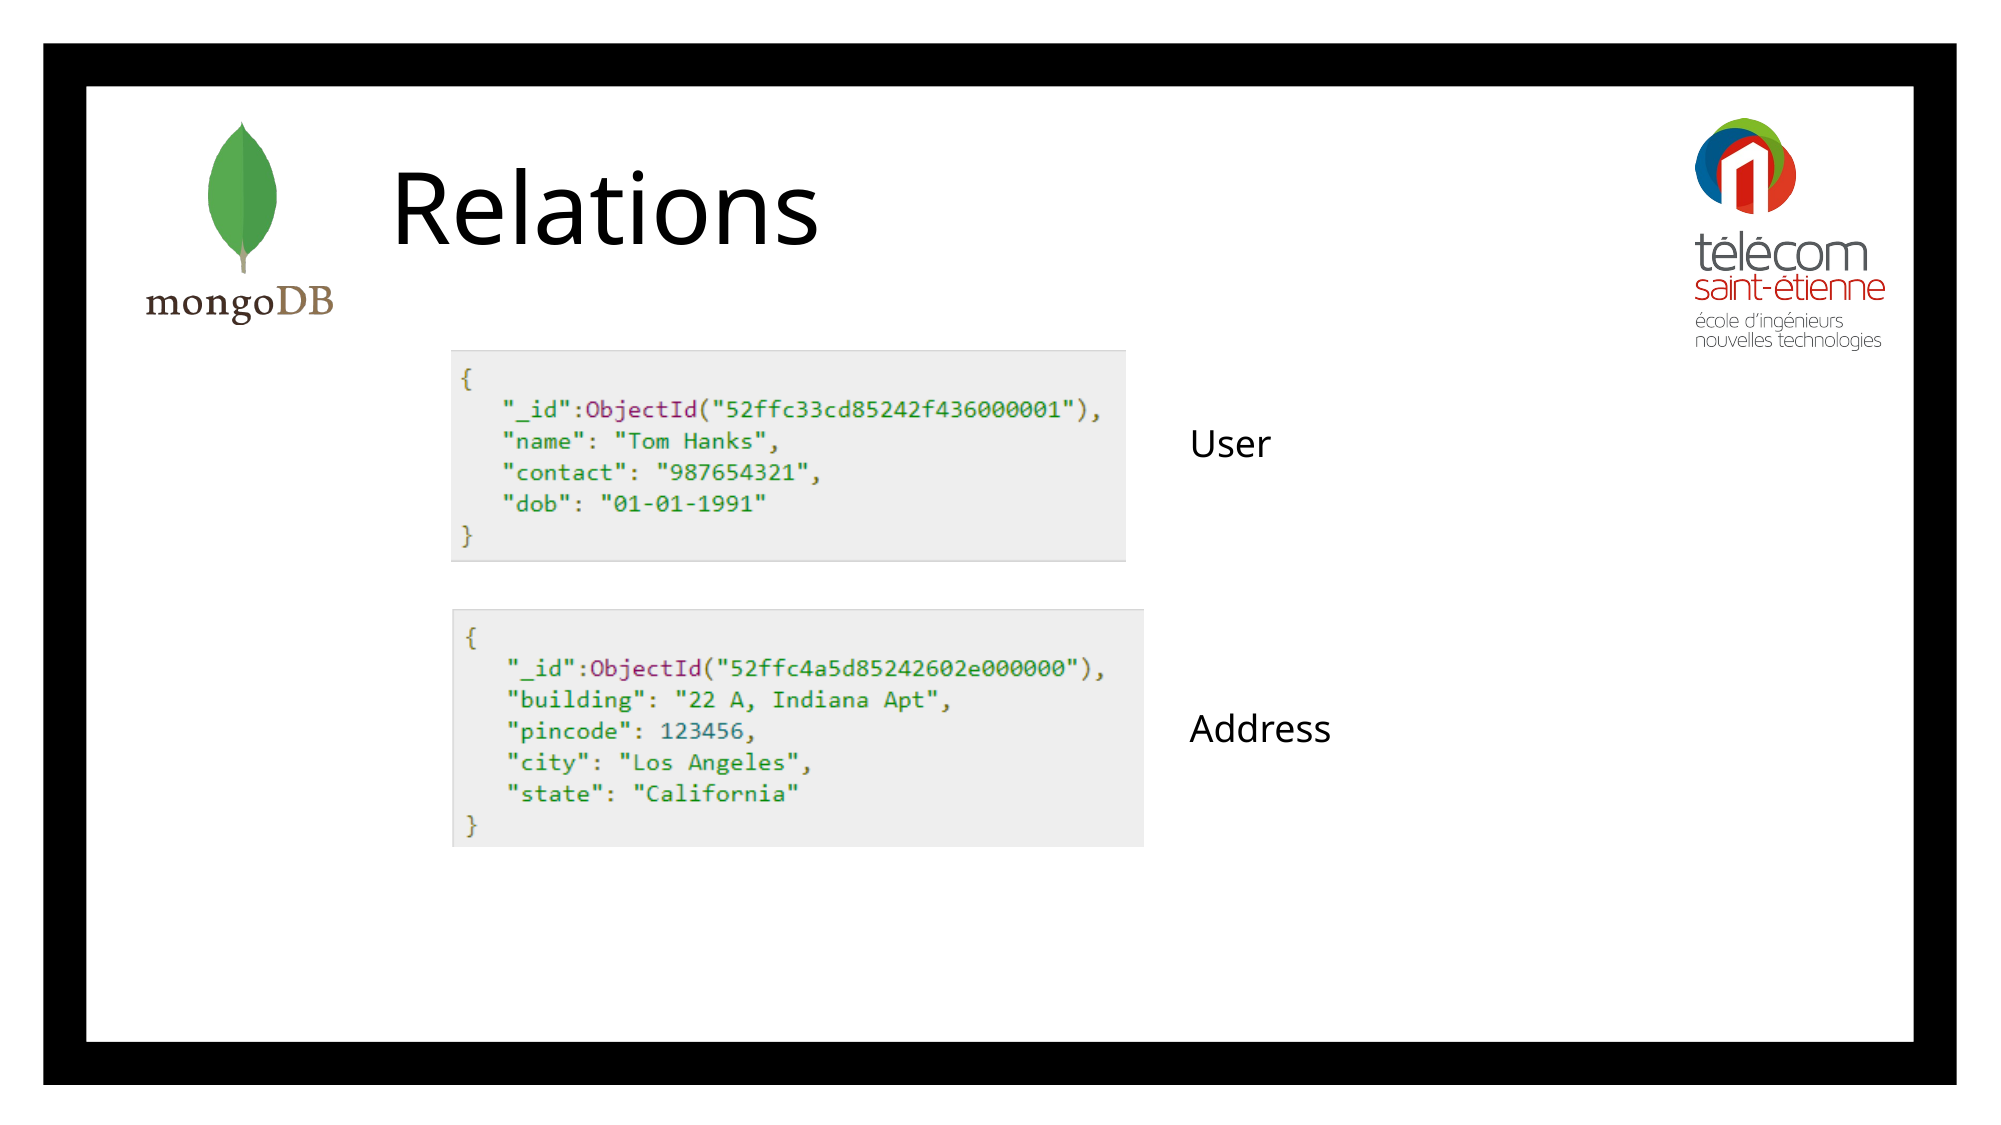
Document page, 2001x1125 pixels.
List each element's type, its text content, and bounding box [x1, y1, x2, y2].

picture [1715, 134, 1730, 138]
title Relations [369, 138, 1849, 304]
picture [451, 609, 1144, 847]
picture [1695, 118, 1885, 351]
picture [451, 350, 1126, 562]
text_box User [1174, 412, 1400, 474]
picture [145, 121, 333, 325]
text_box Address [1174, 697, 1400, 759]
